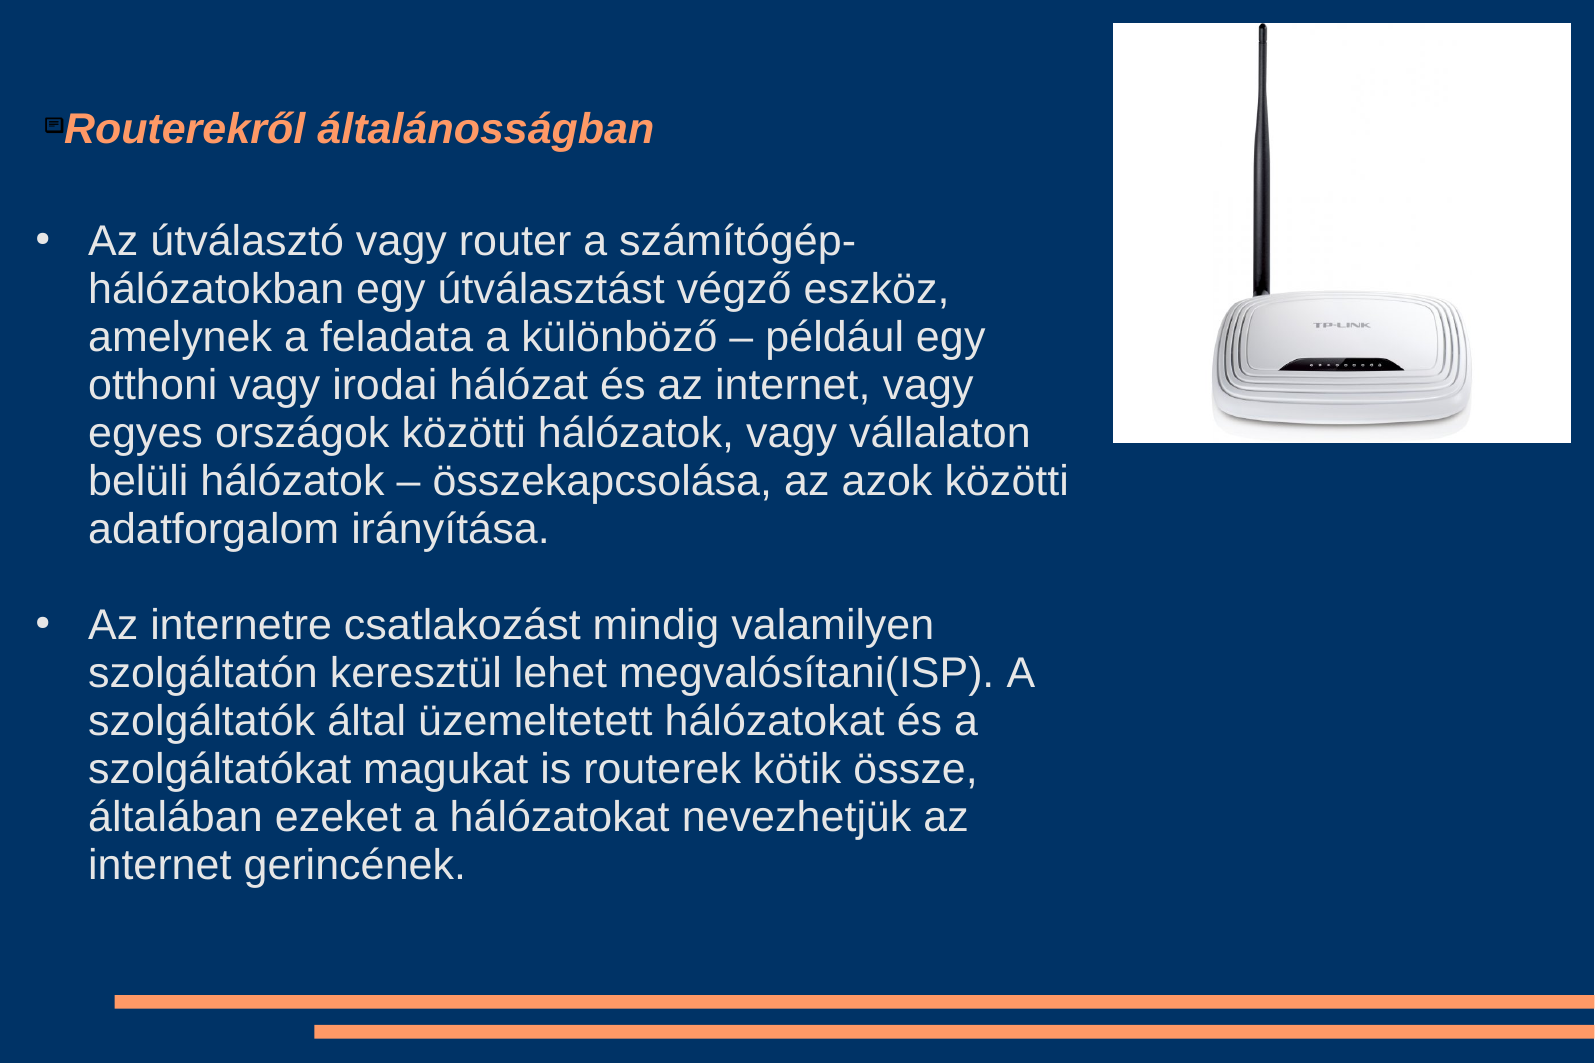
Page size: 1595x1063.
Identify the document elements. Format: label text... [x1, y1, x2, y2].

title Routerekről általánosságban [43, 39, 709, 216]
picture [1113, 23, 1571, 443]
list Az útválasztó vagy router a számítógép-hálózatokban egy útválasztást végző eszköz, amelynek a feladata a különböző – például egy otthoni vagy irodai hálózat és az internet, vagy egyes országok közötti hálózatok, vagy vállalaton belüli hálózatok – összekapcsolása, az azok közötti adatforgalom irányítása. Az internetre csatlakozást mindig valamilyen szolgáltatón keresztül lehet megvalósítani(ISP). A szolgáltatók által üzemeltetett hálózatokat és a szolgáltatókat magukat is routerek kötik össze, általában ezeket a hálózatokat nevezhetjük az internet gerincének. [17, 216, 1075, 965]
